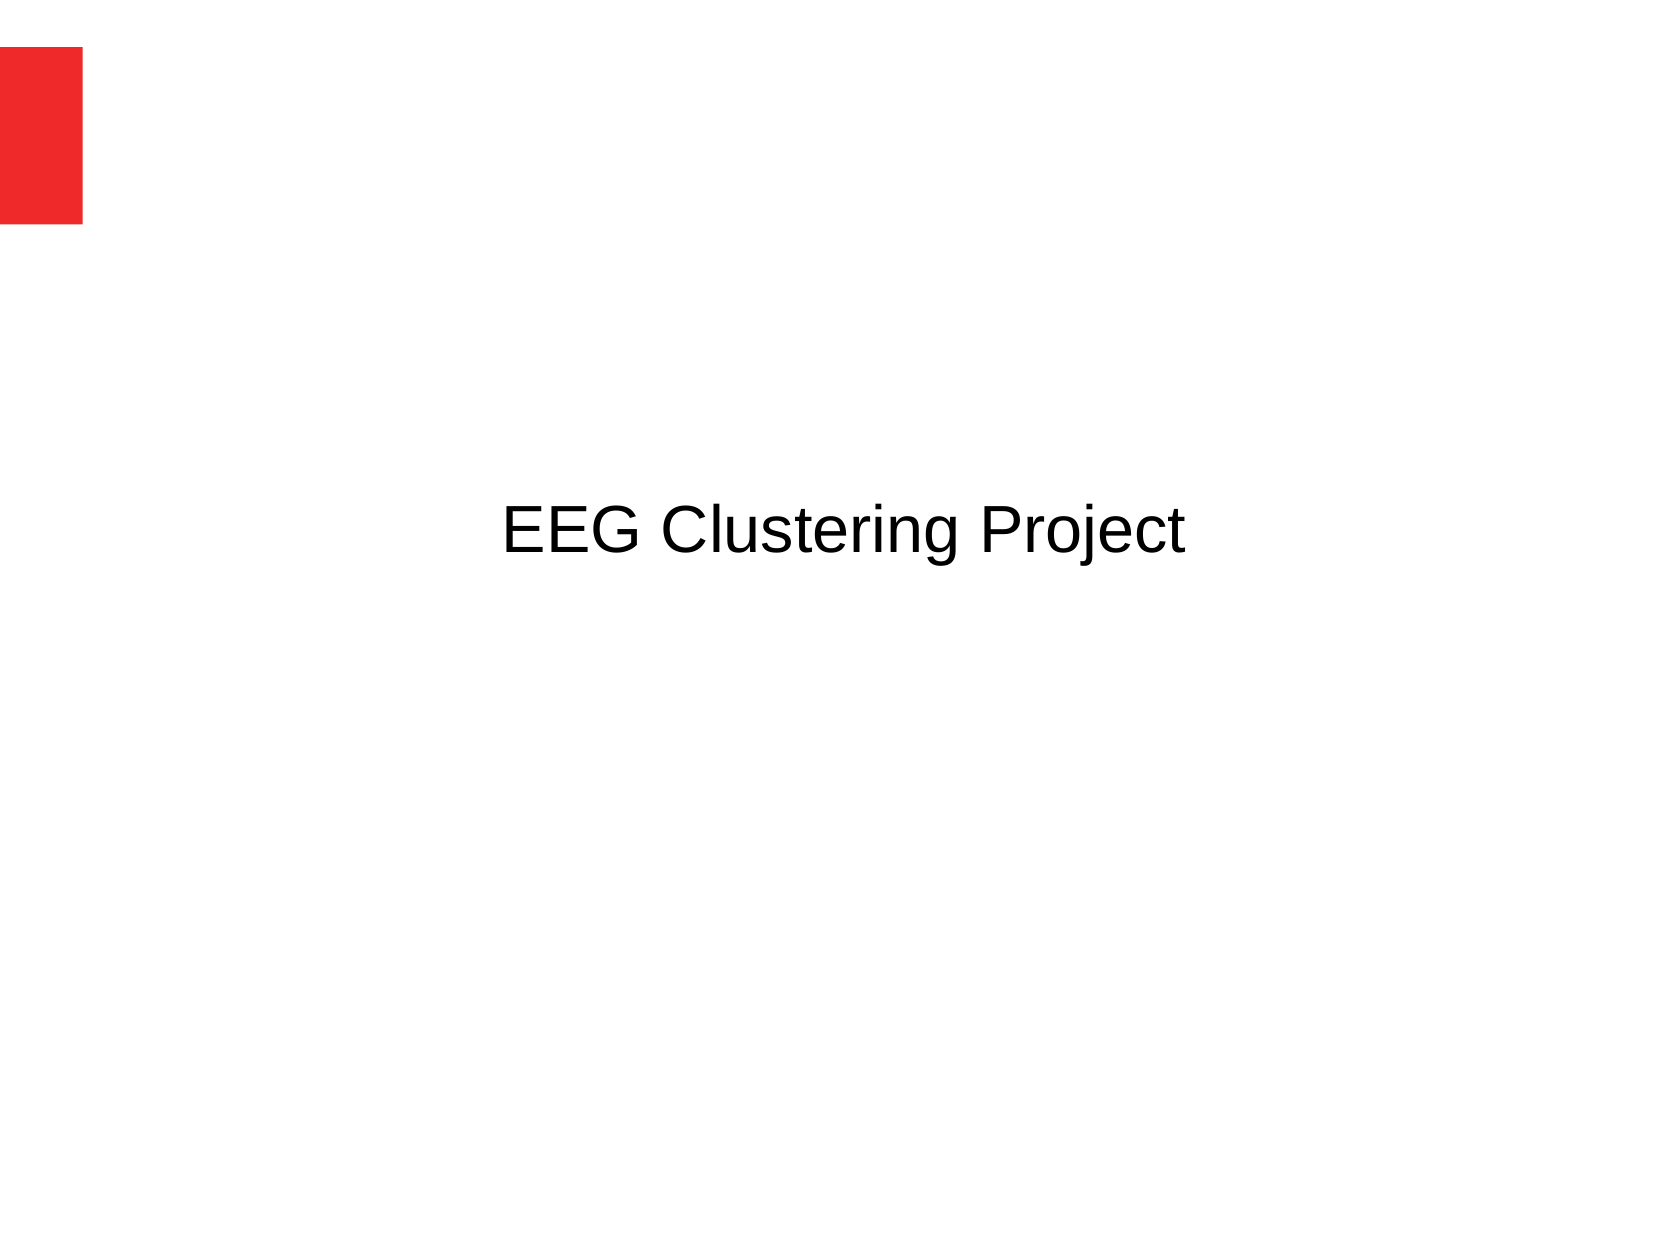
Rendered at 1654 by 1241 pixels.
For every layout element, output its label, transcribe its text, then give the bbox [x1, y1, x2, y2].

subtitle EEG Clustering Project [118, 49, 1571, 1010]
